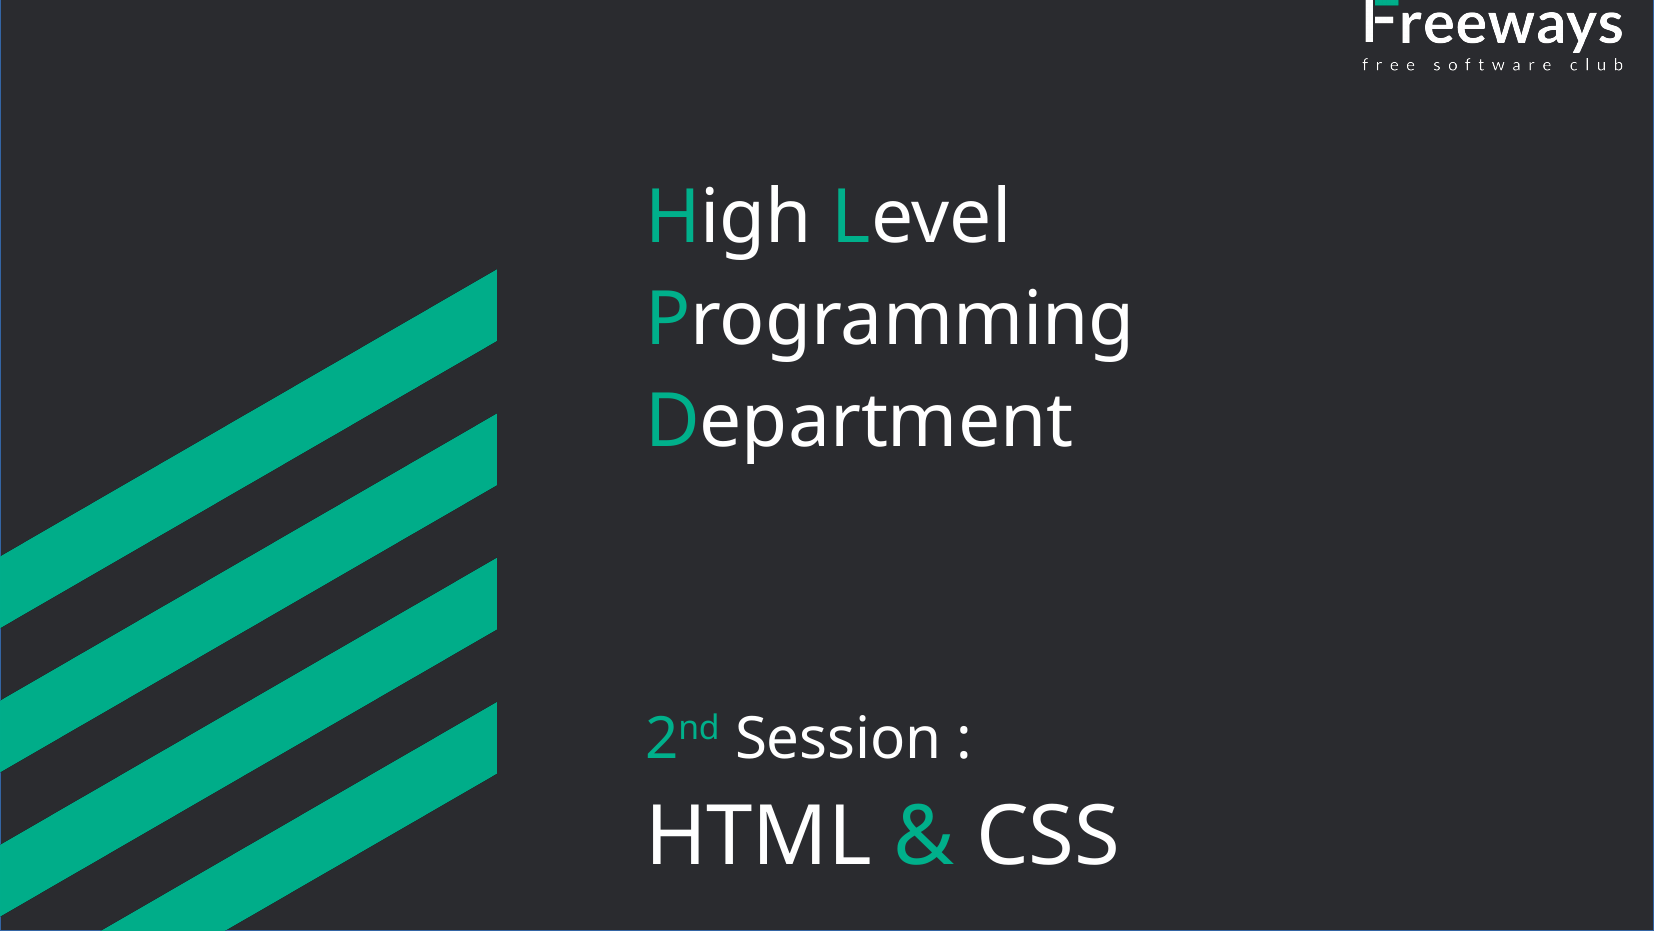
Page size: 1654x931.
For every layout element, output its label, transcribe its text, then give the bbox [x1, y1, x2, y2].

text_box [0, 0, 1654, 931]
title High Level Programming Department 2nd Session : HTML & CSS [645, 255, 1531, 796]
picture [1138, 0, 1654, 227]
picture [0, 269, 497, 931]
